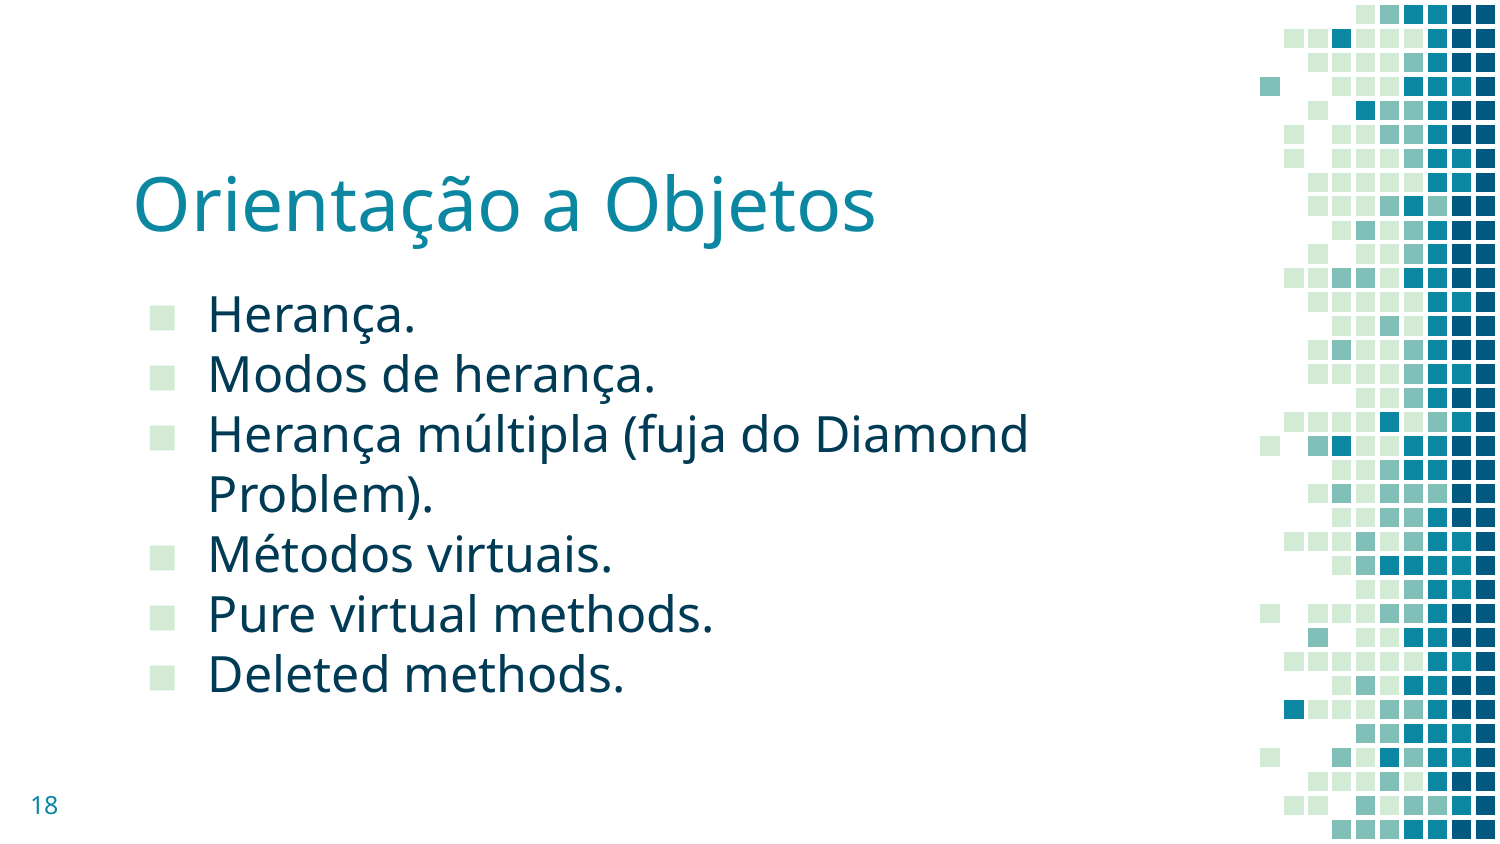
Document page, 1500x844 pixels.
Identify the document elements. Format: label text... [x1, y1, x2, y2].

title Orientação a Objetos [117, 121, 1227, 262]
slide_number <number> [15, 774, 105, 839]
list Herança. Modos de herança. Herança múltipla (fuja do Diamond Problem). Métodos virtuais. Pure virtual methods. Deleted methods. [117, 284, 1227, 774]
